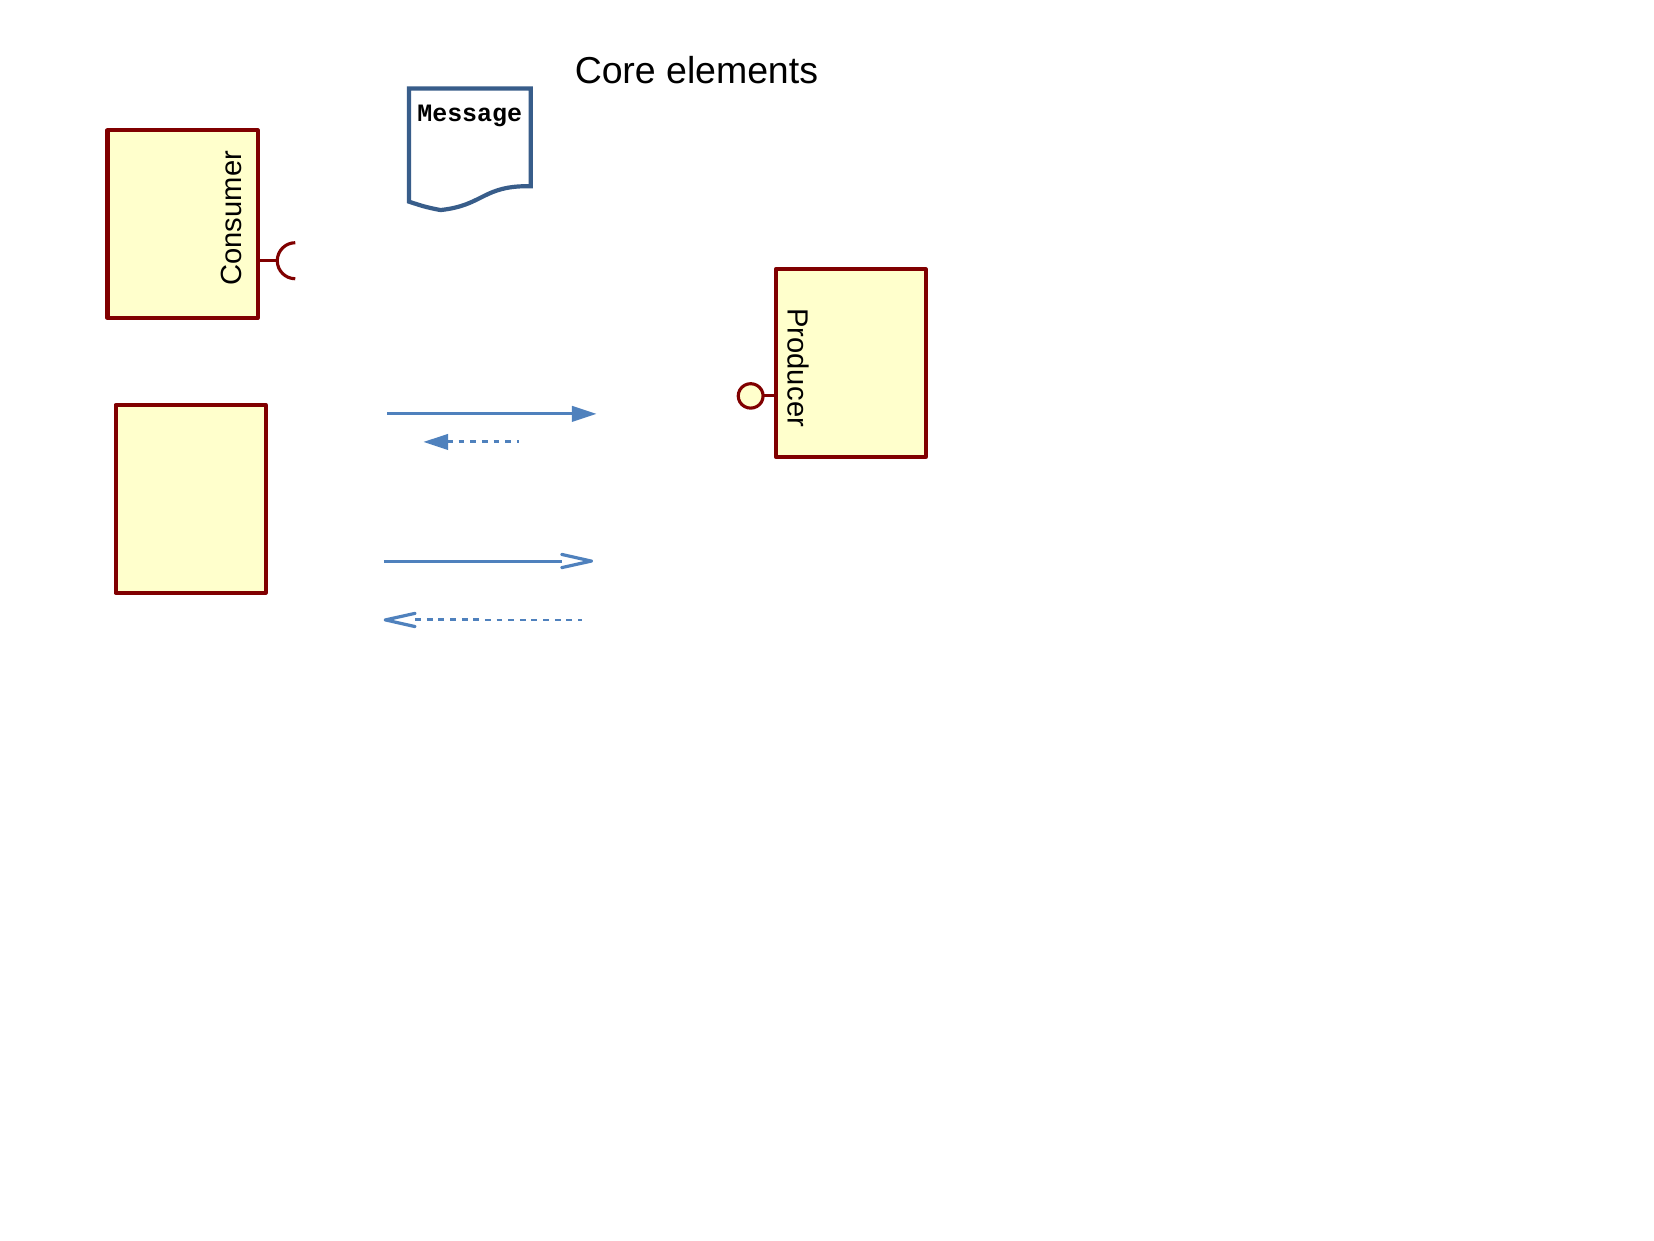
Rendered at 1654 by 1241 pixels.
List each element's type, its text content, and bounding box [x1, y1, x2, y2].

text_box [738, 383, 764, 409]
text_box Producer [774, 283, 825, 443]
text_box [408, 194, 489, 211]
text_box [115, 405, 266, 593]
text_box [107, 130, 258, 318]
text_box Message [378, 88, 562, 194]
text_box [775, 269, 926, 457]
text_box Core elements [560, 42, 834, 100]
text_box Consumer [204, 135, 255, 311]
